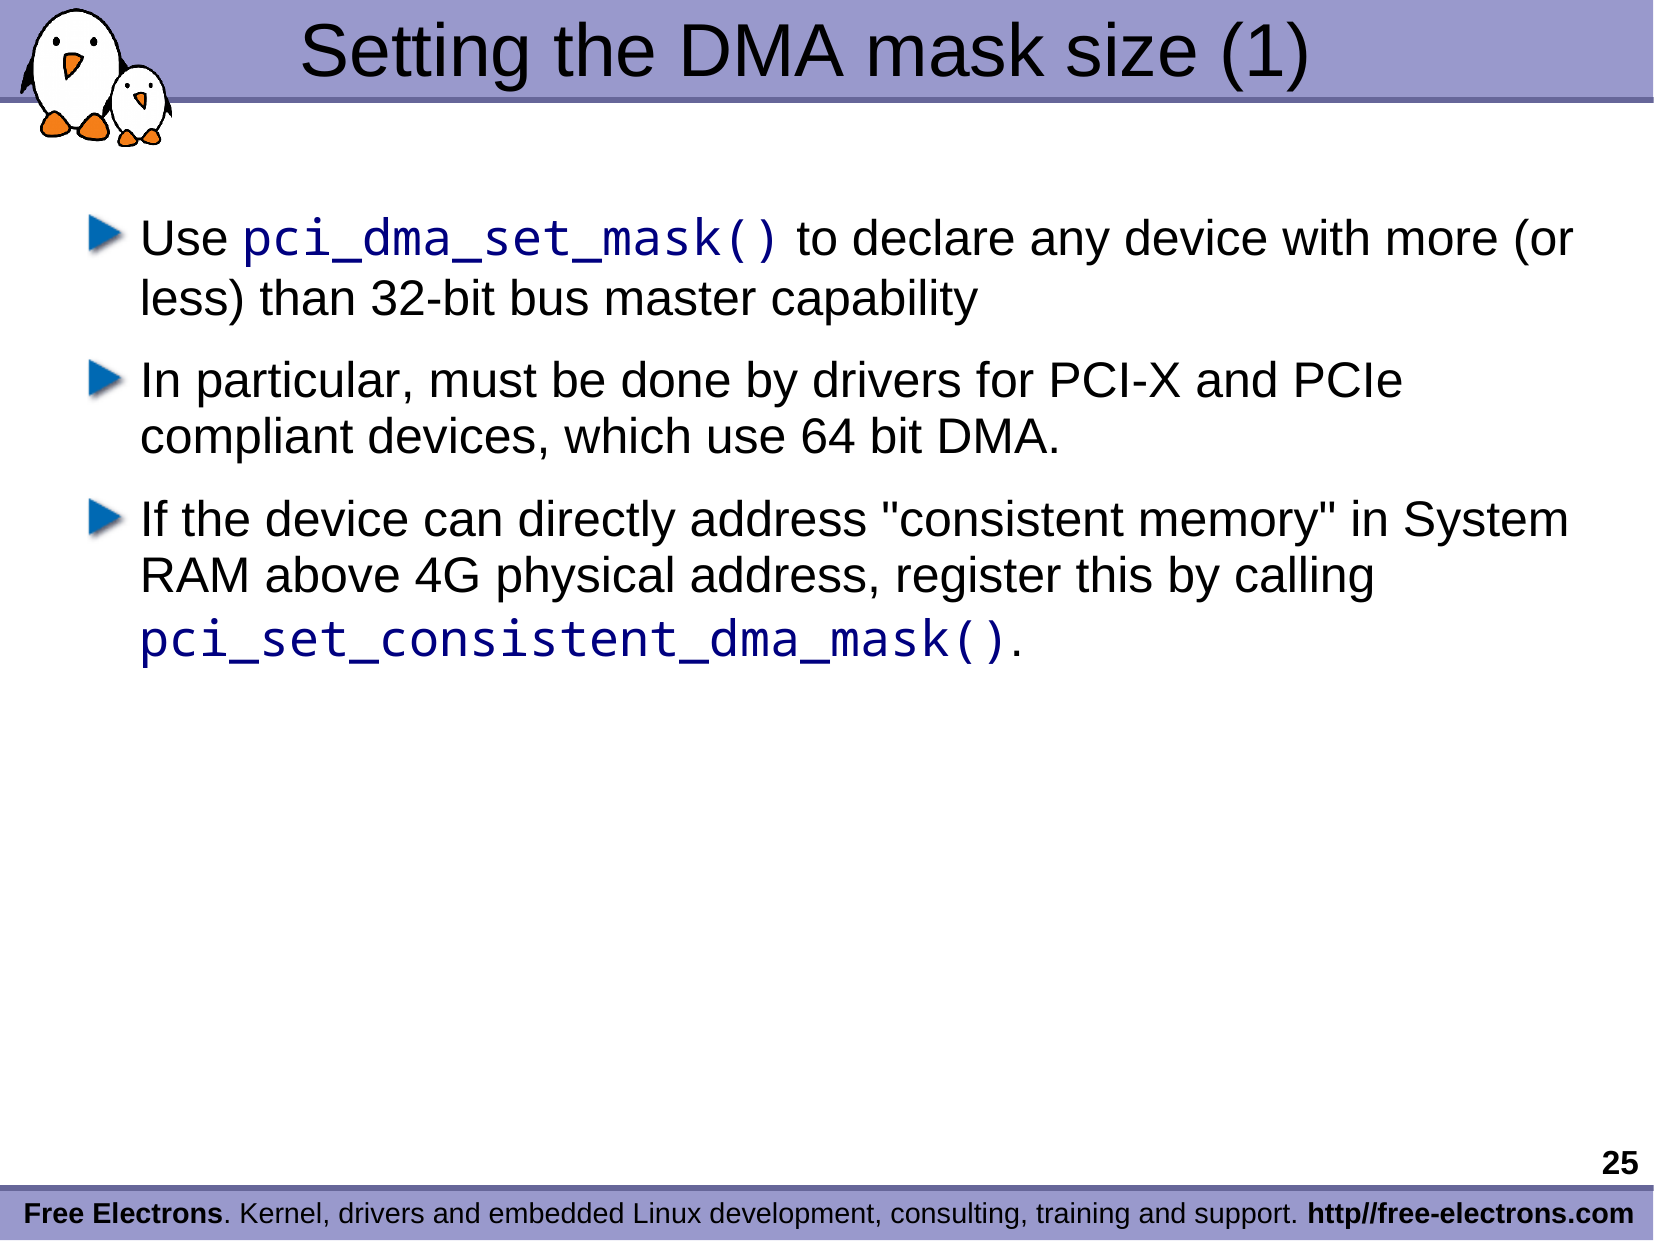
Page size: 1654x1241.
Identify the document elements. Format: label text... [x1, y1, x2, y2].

title Setting the DMA mask size (1) [60, 0, 1551, 101]
list Use pci_dma_set_mask() to declare any device with more (or less) than 32-bit bus master capability In particular, must be done by drivers for PCI-X and PCIe compliant devices, which use 64 bit DMA. If the device can directly address "consistent memory" in System RAM above 4G physical address, register this by calling pci_set_consistent_dma_mask(). [68, 201, 1592, 1118]
picture [20, 8, 172, 147]
